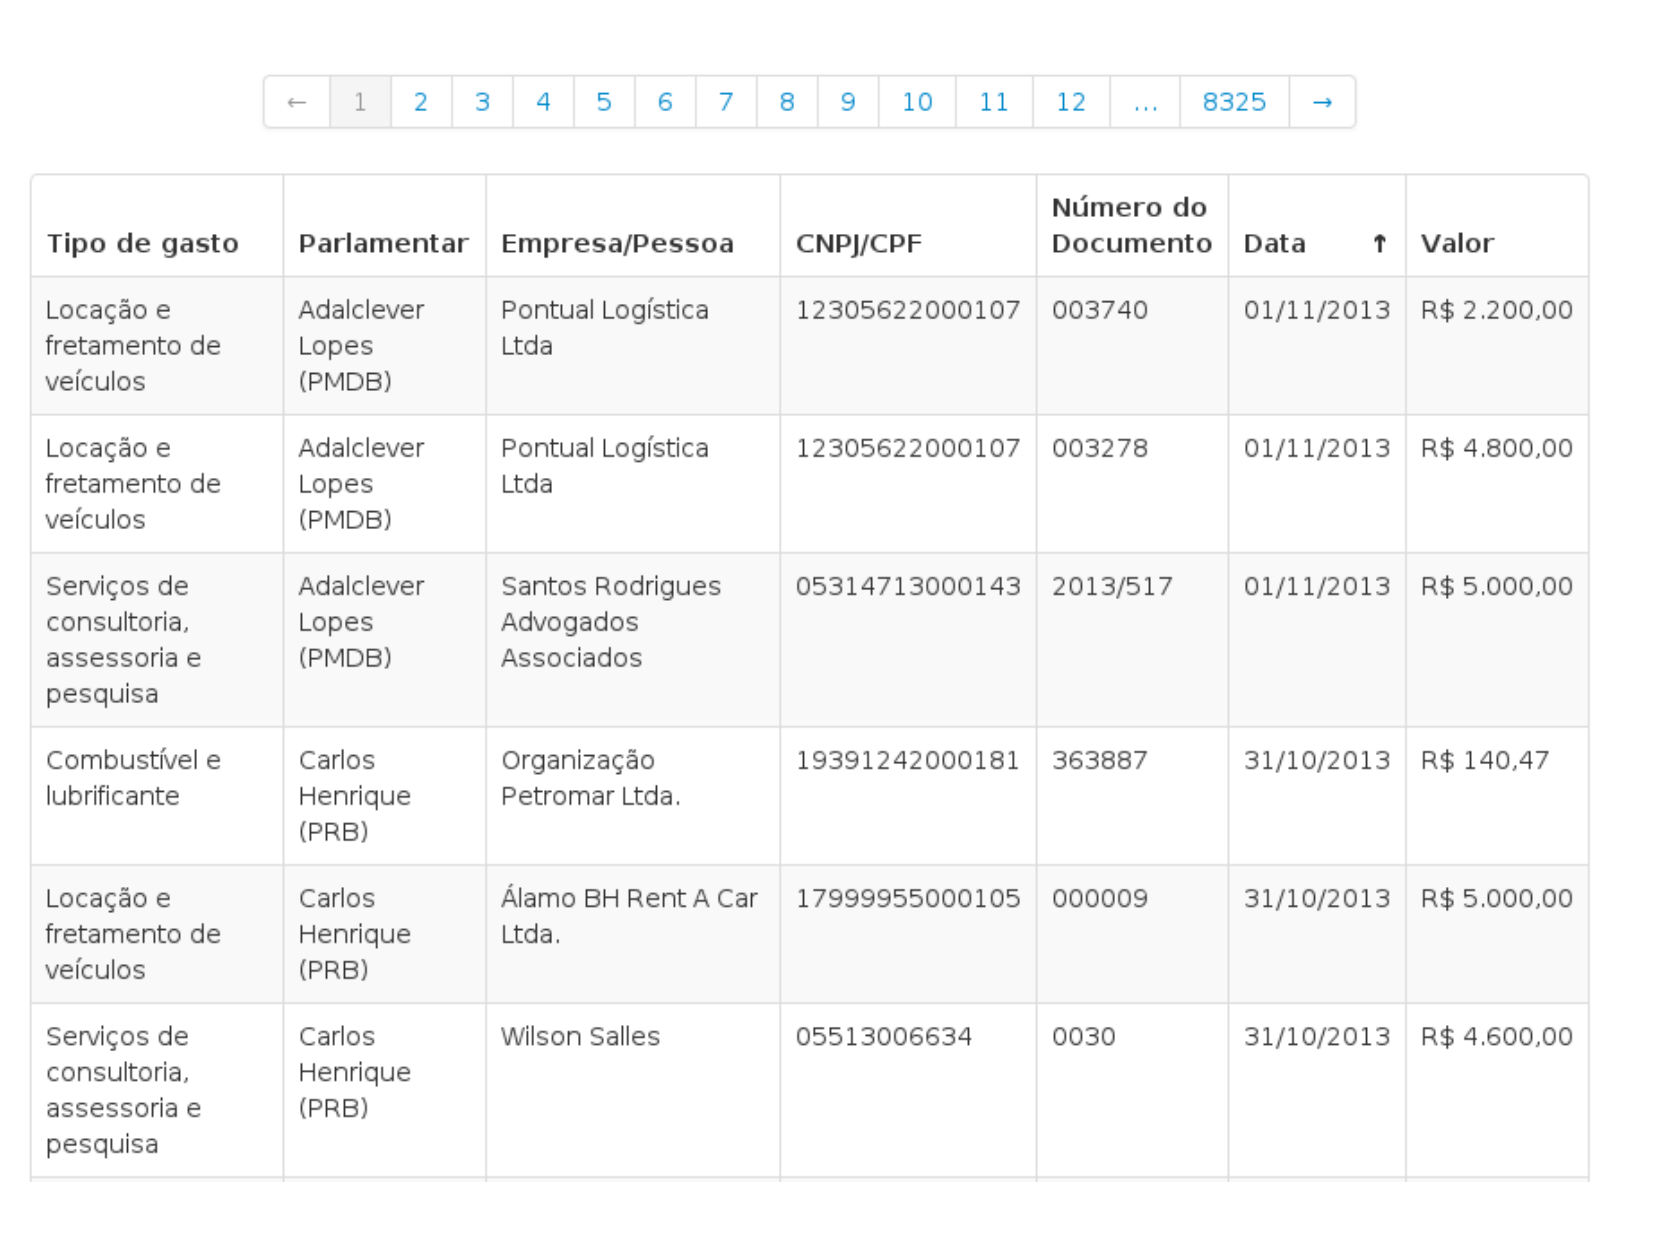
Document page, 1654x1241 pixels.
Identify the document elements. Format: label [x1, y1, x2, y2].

picture [23, 68, 1635, 1182]
